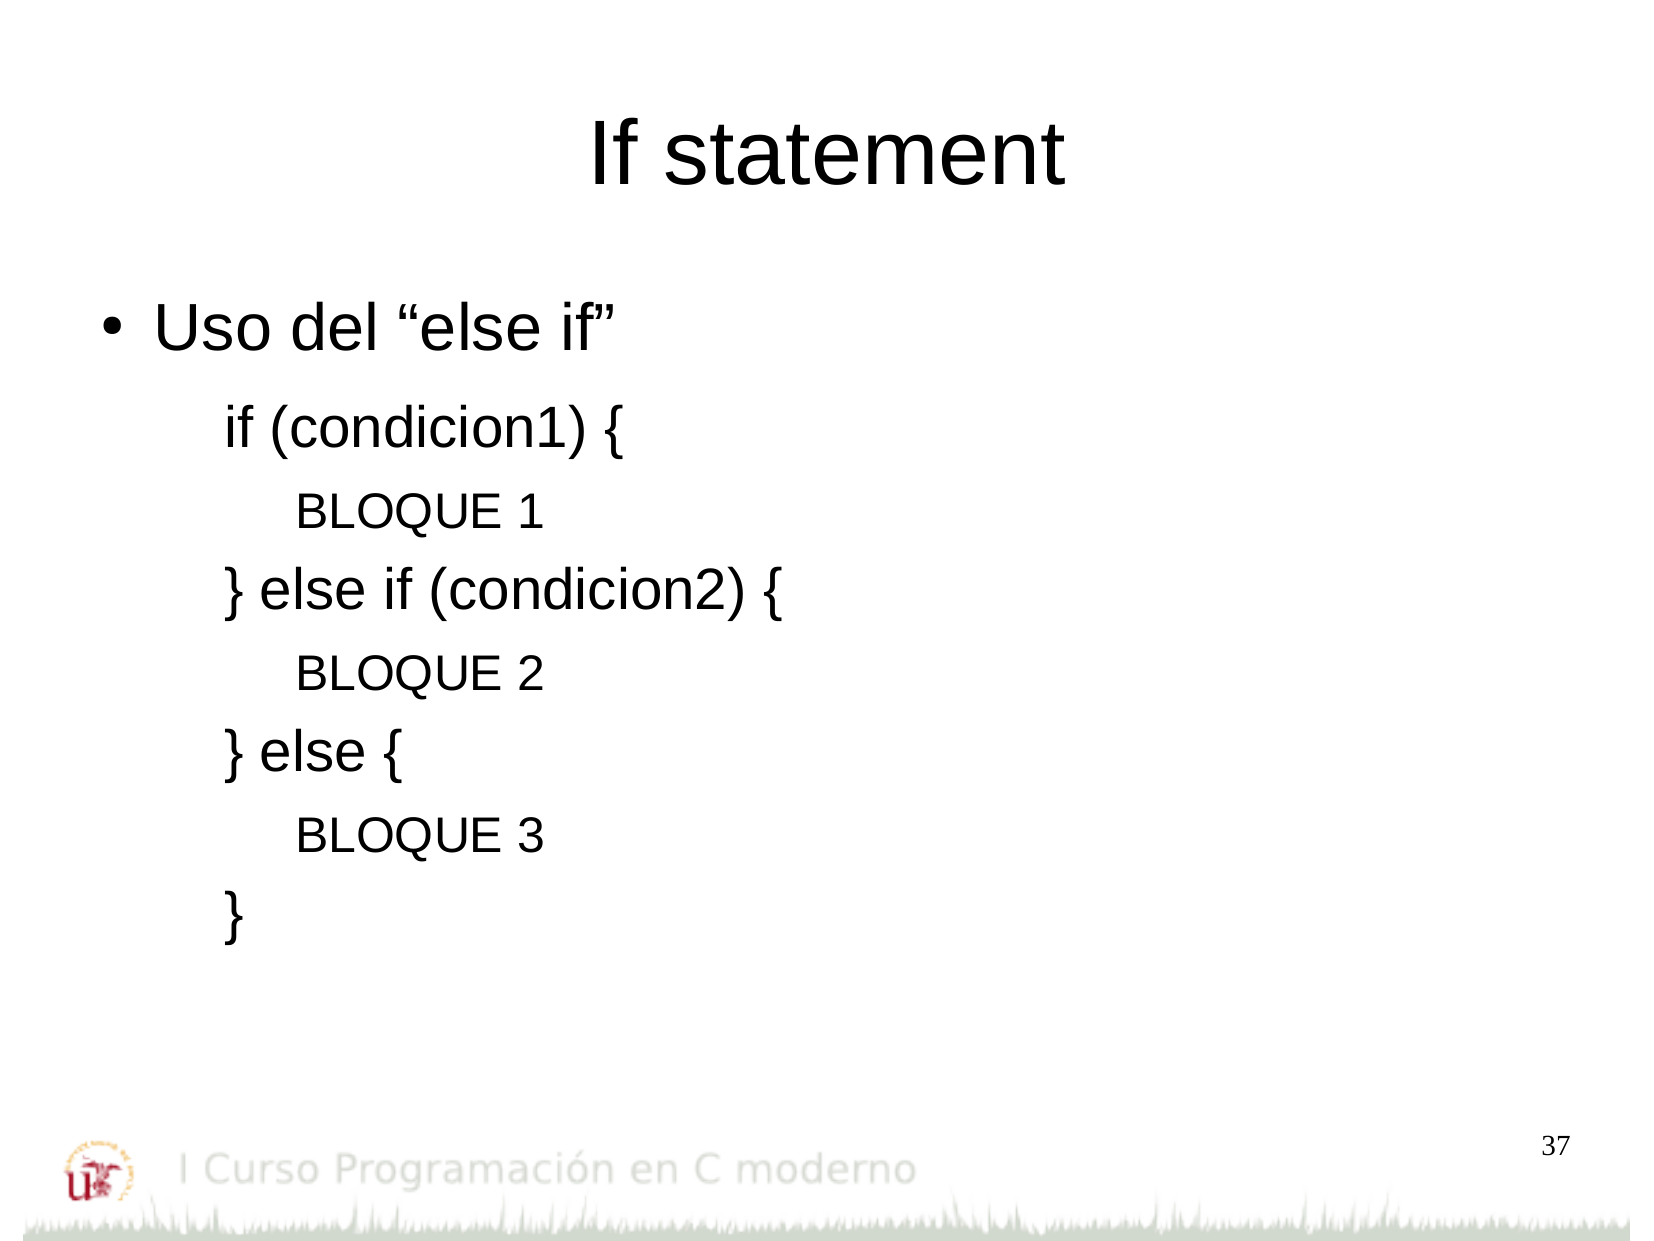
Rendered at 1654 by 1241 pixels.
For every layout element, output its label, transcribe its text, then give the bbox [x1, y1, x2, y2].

title If statement [82, 49, 1571, 257]
list Uso del “else if” if (condicion1) { BLOQUE 1 } else if (condicion2) { BLOQUE 2 } else { BLOQUE 3 } [82, 290, 1538, 1010]
picture [23, 1136, 1630, 1241]
